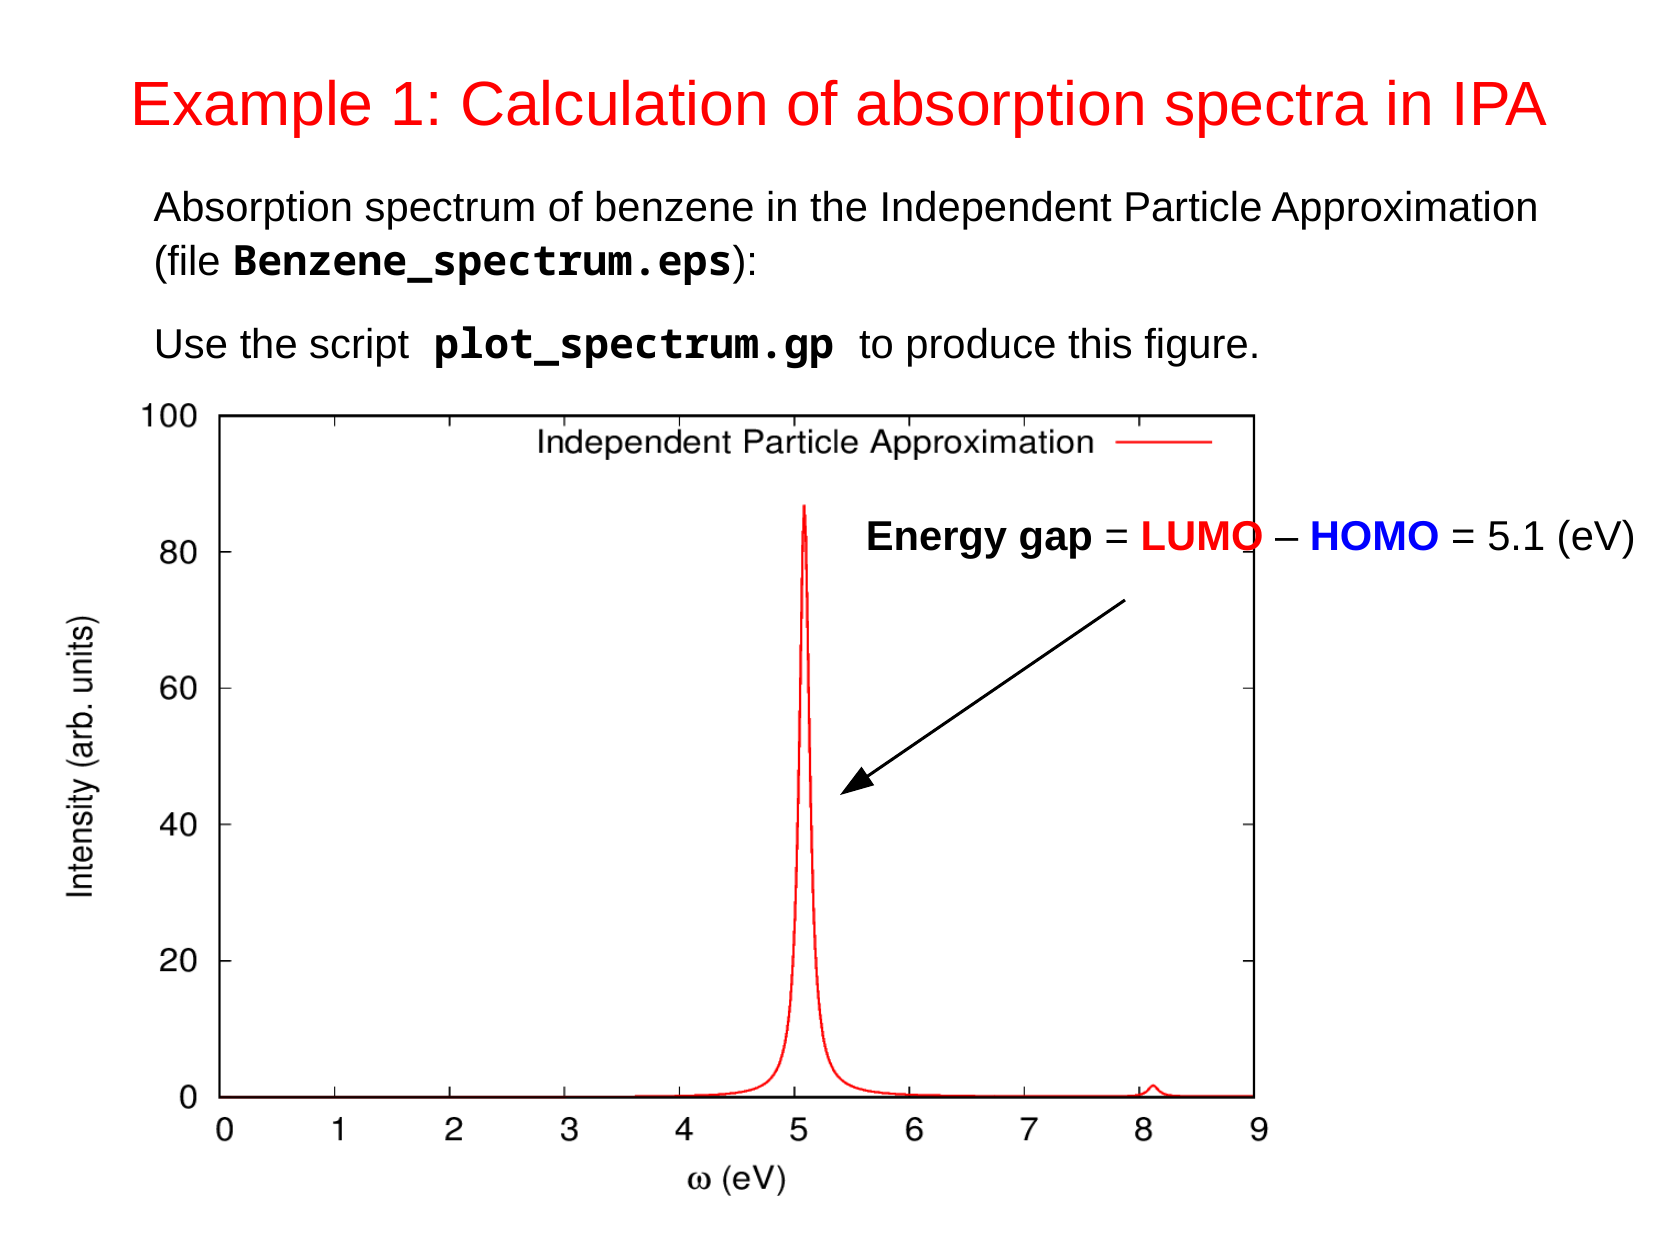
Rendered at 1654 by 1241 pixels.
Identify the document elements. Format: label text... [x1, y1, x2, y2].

picture [51, 389, 1297, 1201]
title Example 1: Calculation of absorption spectra in IPA [84, 32, 1573, 175]
list Energy gap = LUMO – HOMO = 5.1 (eV) [795, 512, 1654, 601]
list Use the script plot_spectrum.gp to produce this figure. [82, 314, 1571, 429]
list Absorption spectrum of benzene in the Independent Particle Approximation (file Benzene_spectrum.eps): [82, 183, 1571, 299]
